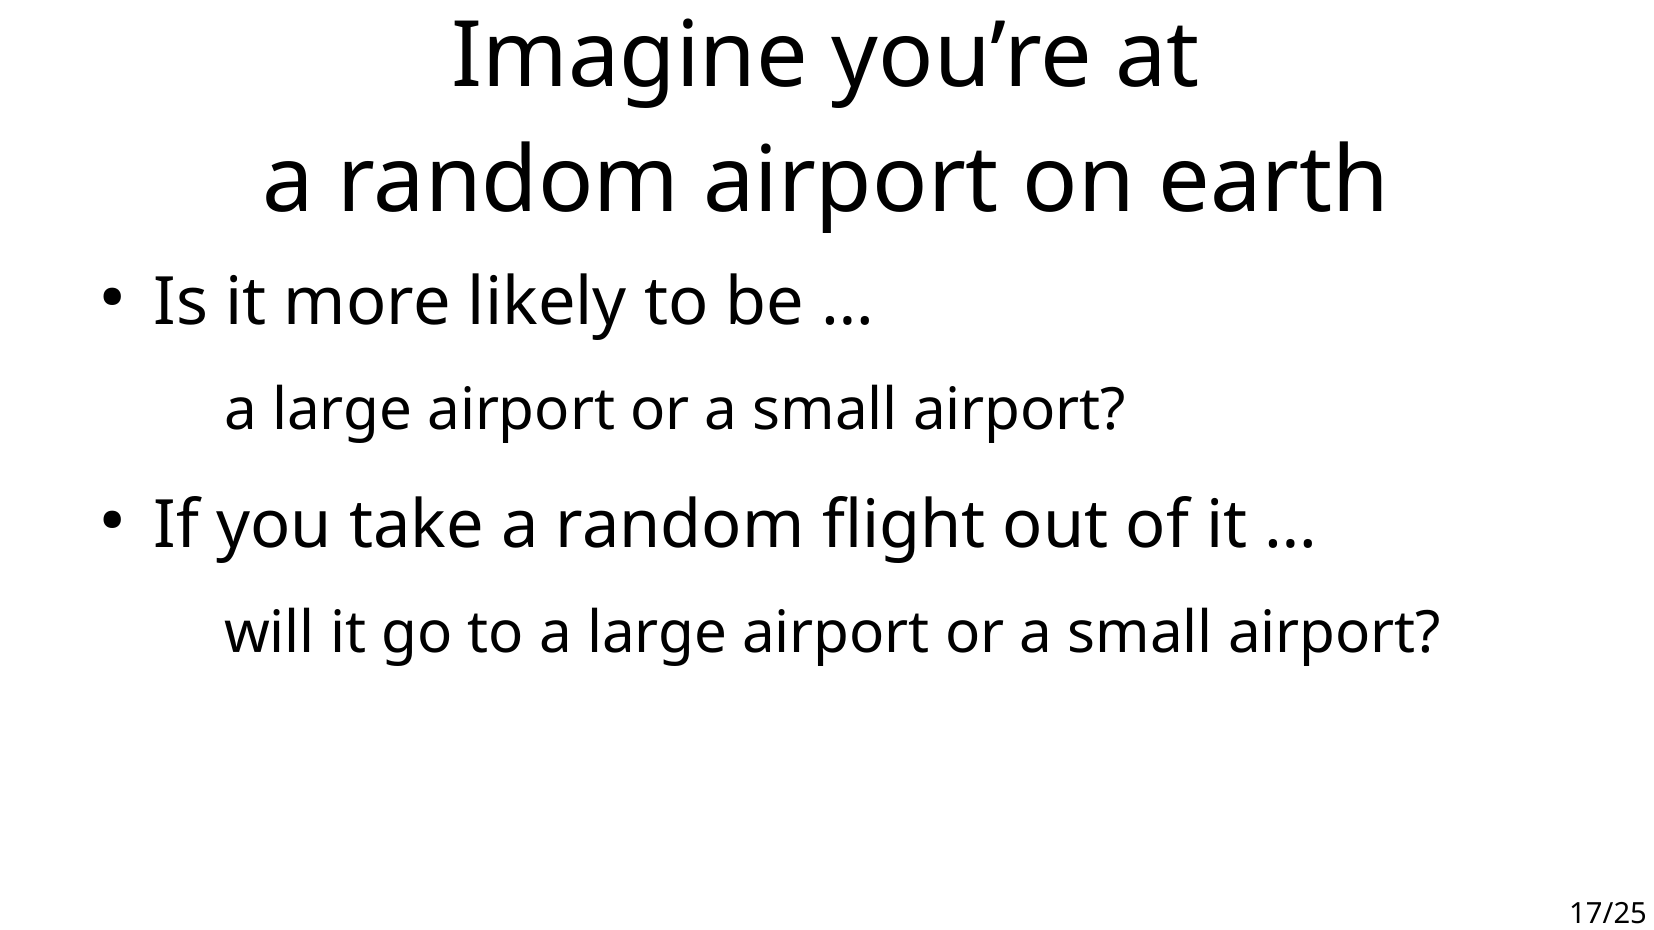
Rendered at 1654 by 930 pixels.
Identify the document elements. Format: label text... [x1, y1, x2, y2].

title Imagine you’re at a random airport on earth [82, 1, 1571, 225]
list Is it more likely to be … a large airport or a small airport? If you take a random flight out of it … will it go to a large airport or a small airport? [82, 252, 1571, 793]
